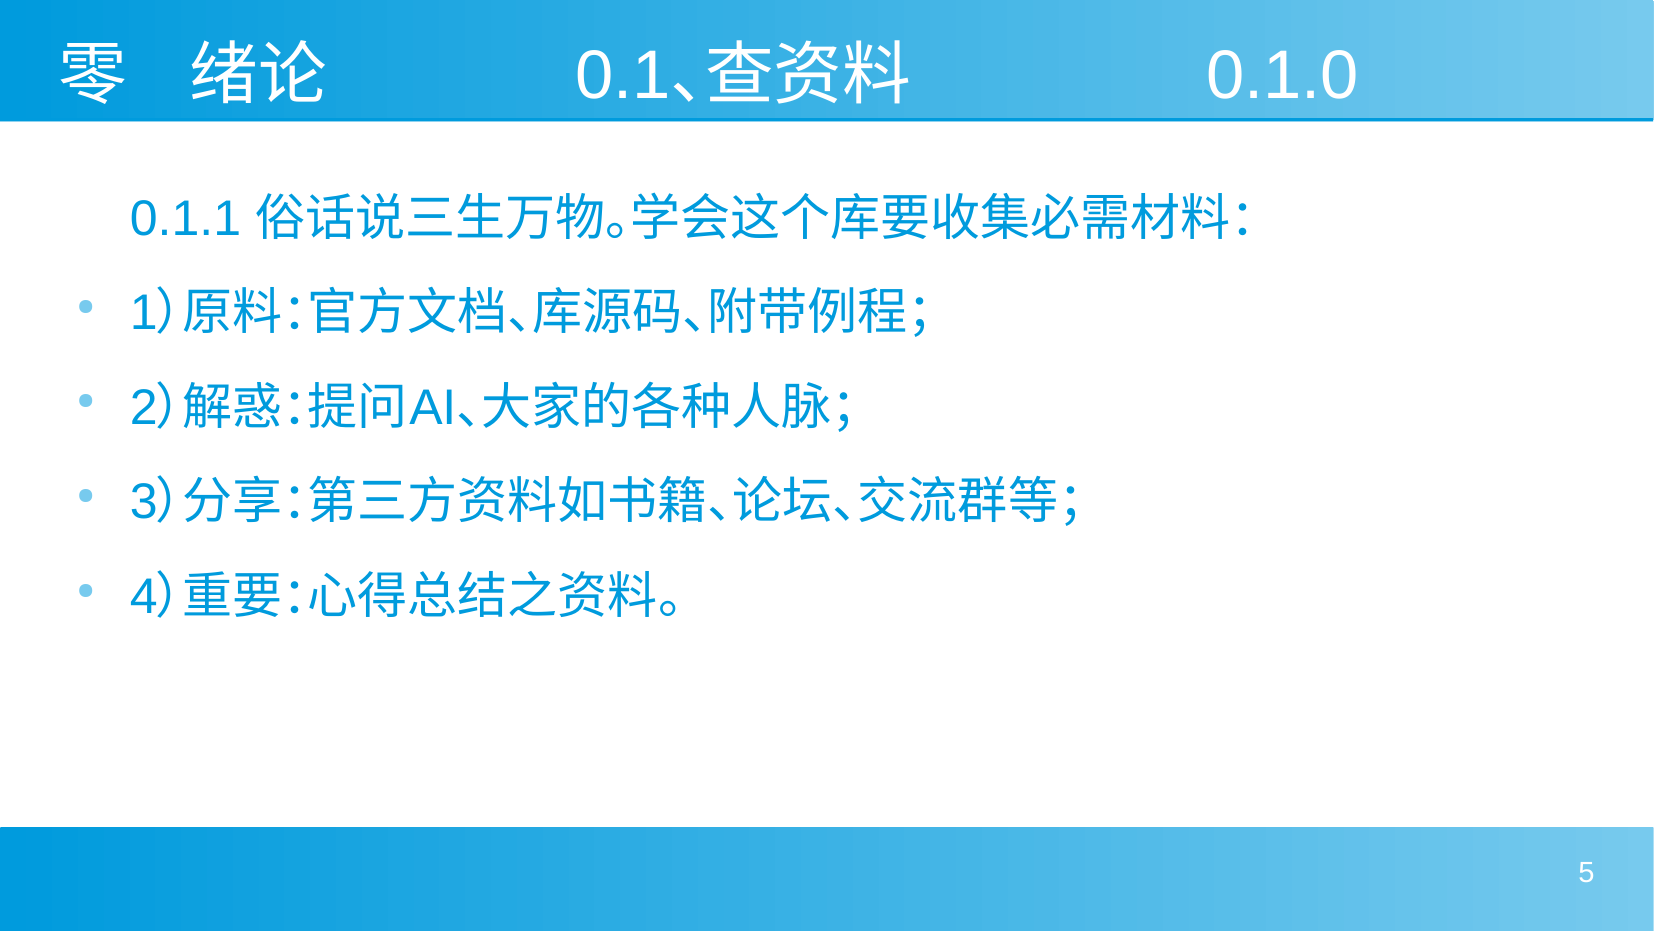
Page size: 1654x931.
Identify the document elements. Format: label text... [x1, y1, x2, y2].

list 0.1.1 俗话说三生万物。学会这个库要收集必需材料： 1）原料：官方文档、库源码、附带例程； 2）解惑：提问AI、大家的各种人脉； 3）分享：第三方资料如书籍、论坛、交流群等； 4）重要：心得总结之资料。 [59, 177, 1595, 768]
title 零 绪论 0.1、查资料 0.1.0 [59, 23, 1595, 115]
